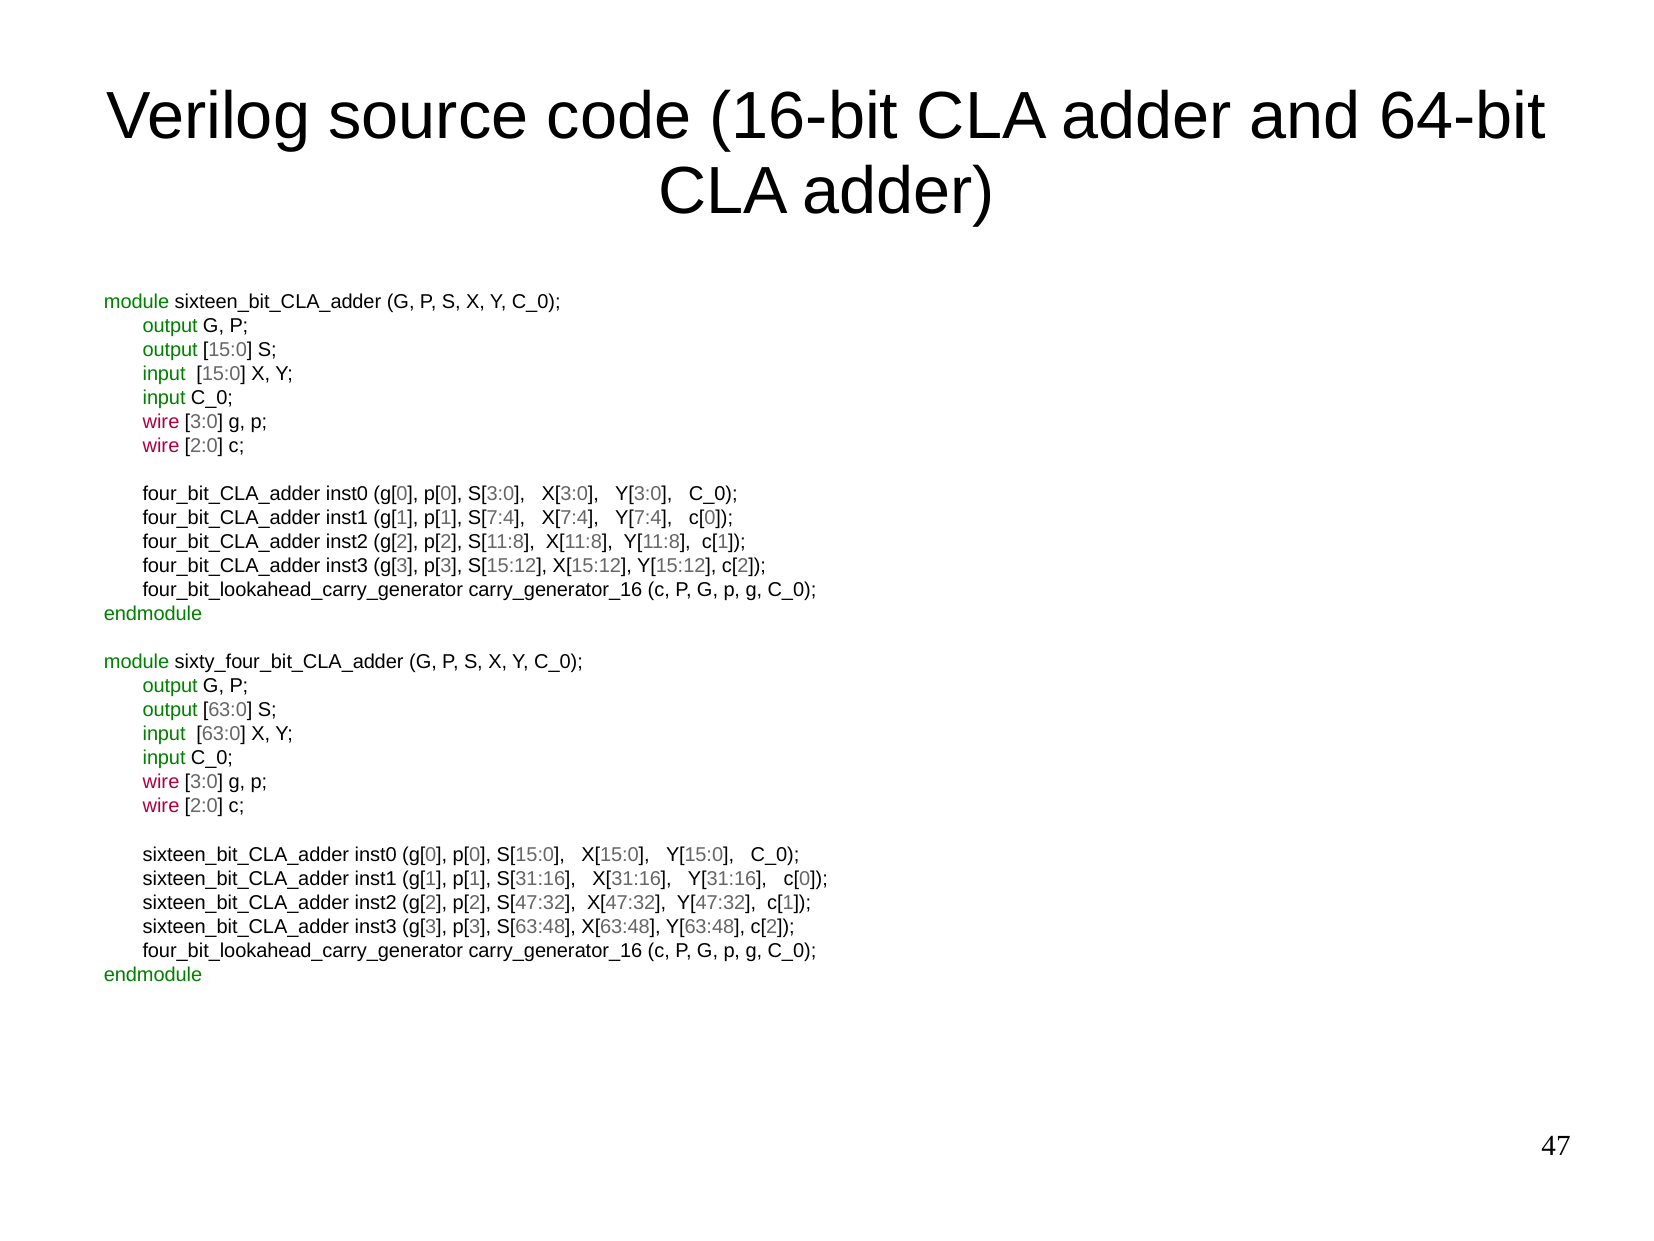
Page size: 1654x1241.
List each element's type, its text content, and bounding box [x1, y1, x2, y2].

list module sixteen_bit_CLA_adder (G, P, S, X, Y, C_0); output G, P; output [15:0] S; input [15:0] X, Y; input C_0; wire [3:0] g, p; wire [2:0] c; four_bit_CLA_adder inst0 (g[0], p[0], S[3:0], X[3:0], Y[3:0], C_0); four_bit_CLA_adder inst1 (g[1], p[1], S[7:4], X[7:4], Y[7:4], c[0]); four_bit_CLA_adder inst2 (g[2], p[2], S[11:8], X[11:8], Y[11:8], c[1]); four_bit_CLA_adder inst3 (g[3], p[3], S[15:12], X[15:12], Y[15:12], c[2]); four_bit_lookahead_carry_generator carry_generator_16 (c, P, G, p, g, C_0); endmodule module sixty_four_bit_CLA_adder (G, P, S, X, Y, C_0); output G, P; output [63:0] S; input [63:0] X, Y; input C_0; wire [3:0] g, p; wire [2:0] c; sixteen_bit_CLA_adder inst0 (g[0], p[0], S[15:0], X[15:0], Y[15:0], C_0); sixteen_bit_CLA_adder inst1 (g[1], p[1], S[31:16], X[31:16], Y[31:16], c[0]); sixteen_bit_CLA_adder inst2 (g[2], p[2], S[47:32], X[47:32], Y[47:32], c[1]); sixteen_bit_CLA_adder inst3 (g[3], p[3], S[63:48], X[63:48], Y[63:48], c[2]); four_bit_lookahead_carry_generator carry_generator_16 (c, P, G, p, g, C_0); endmodule [82, 290, 1571, 1010]
title Verilog source code (16-bit CLA adder and 64-bit CLA adder) [82, 49, 1571, 257]
